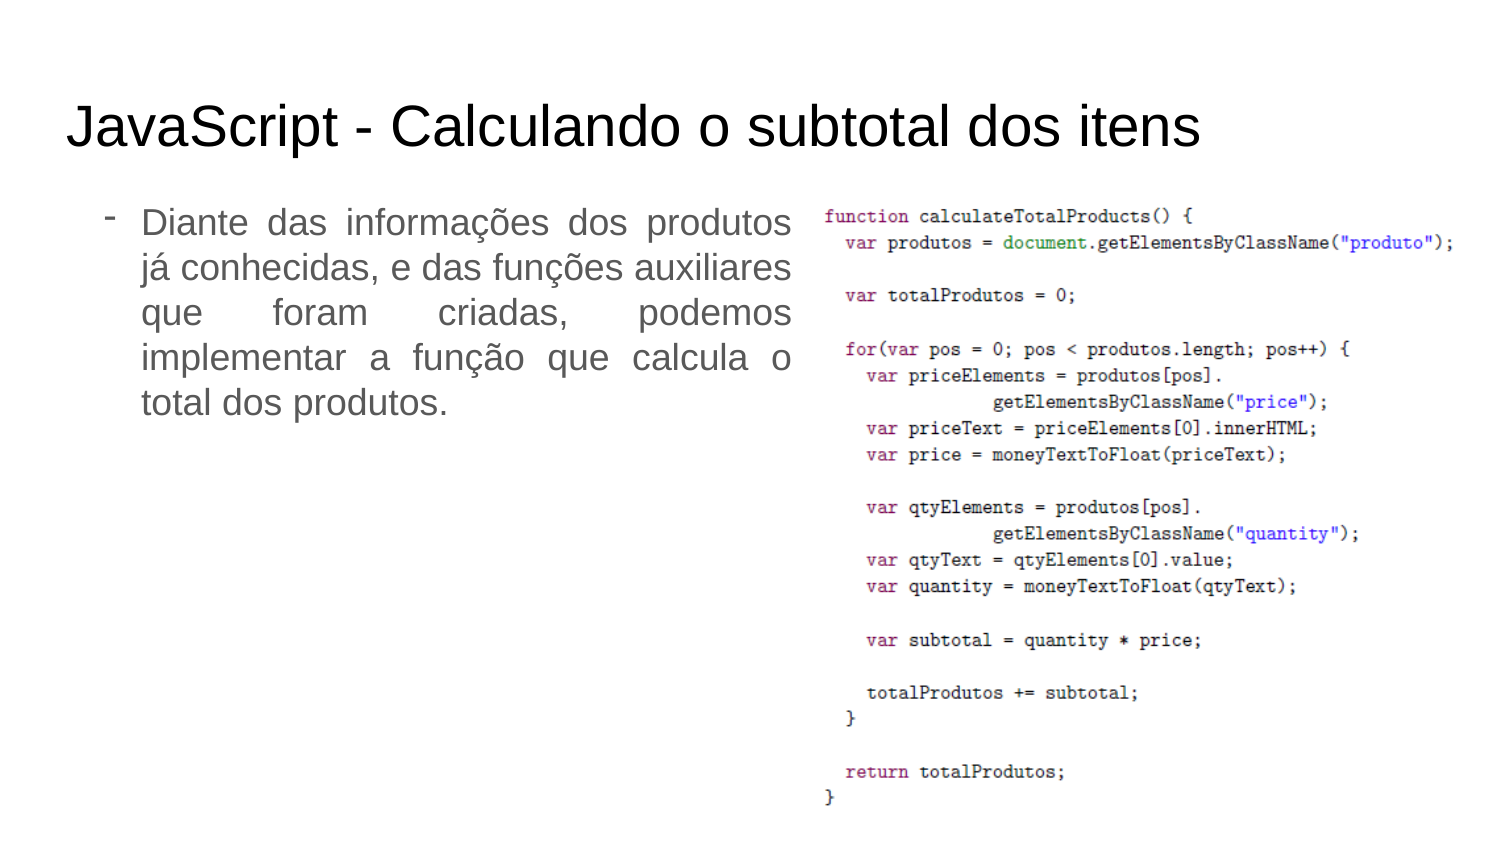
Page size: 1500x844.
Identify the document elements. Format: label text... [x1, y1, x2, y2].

picture [819, 204, 1463, 816]
list Diante das informações dos produtos já conhecidas, e das funções auxiliares que foram criadas, podemos implementar a função que calcula o total dos produtos. [51, 183, 808, 744]
title JavaScript - Calculando o subtotal dos itens [51, 72, 1449, 167]
